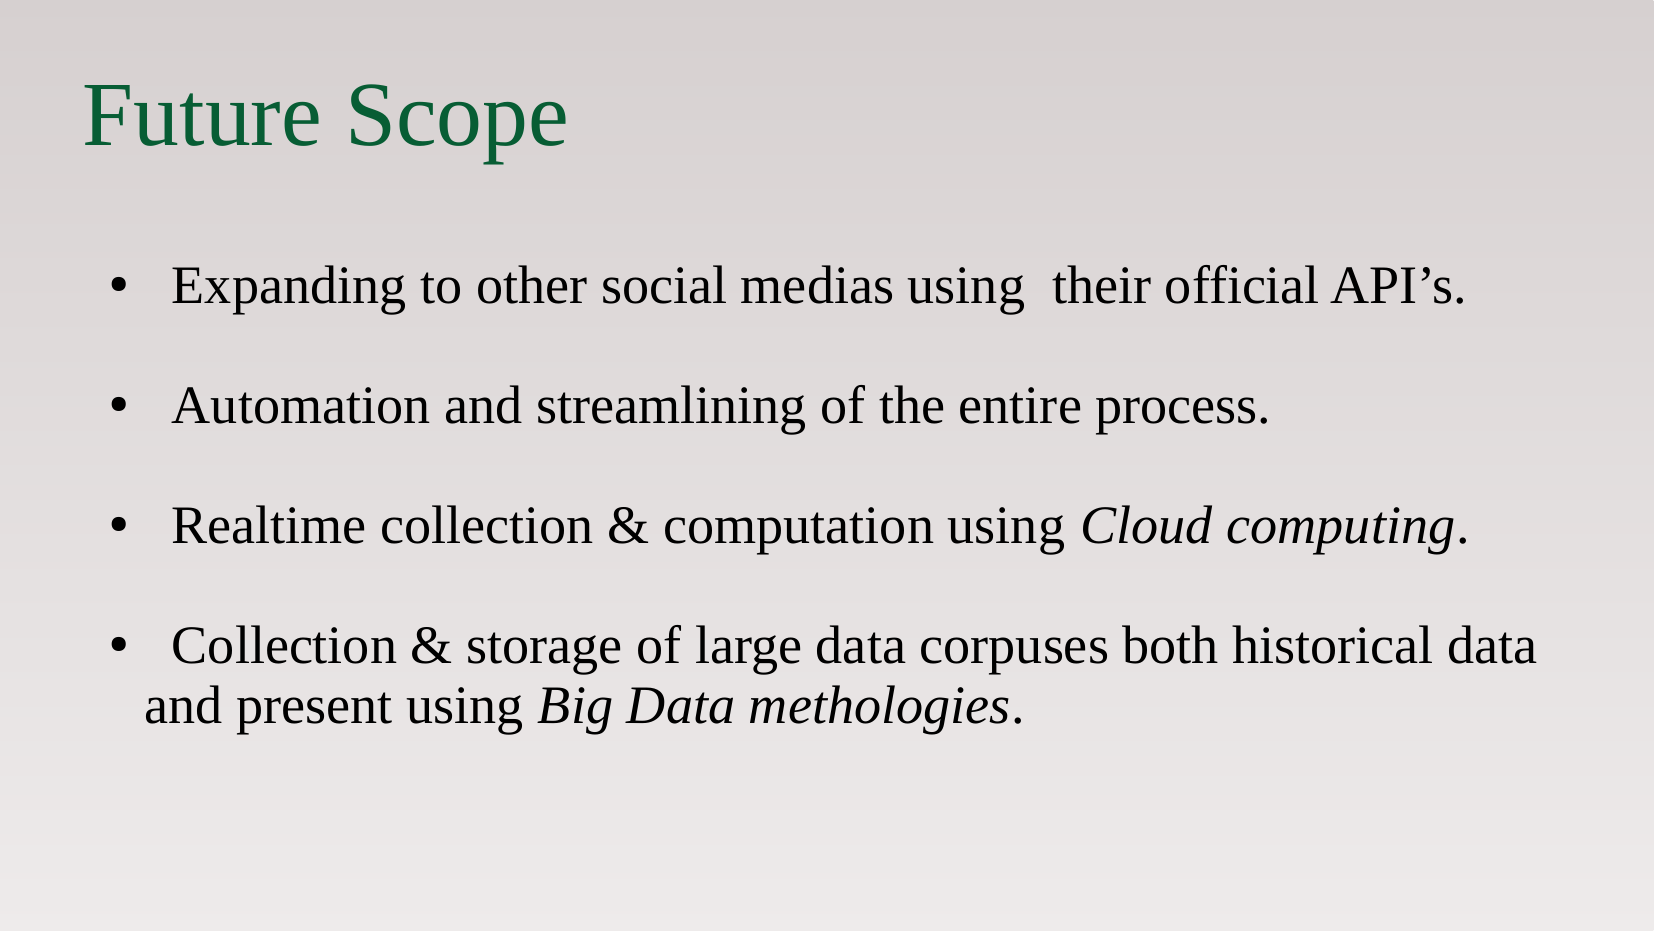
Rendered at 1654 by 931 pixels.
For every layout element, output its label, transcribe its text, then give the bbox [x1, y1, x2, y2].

text_box Expanding to other social medias using their official API’s. Automation and streamlining of the entire process. Realtime collection & computation using Cloud computing. Collection & storage of large data corpuses both historical data and present using Big Data methologies. [94, 248, 1571, 743]
title Future Scope [82, 37, 94, 193]
subtitle [94, 0, 1583, 745]
